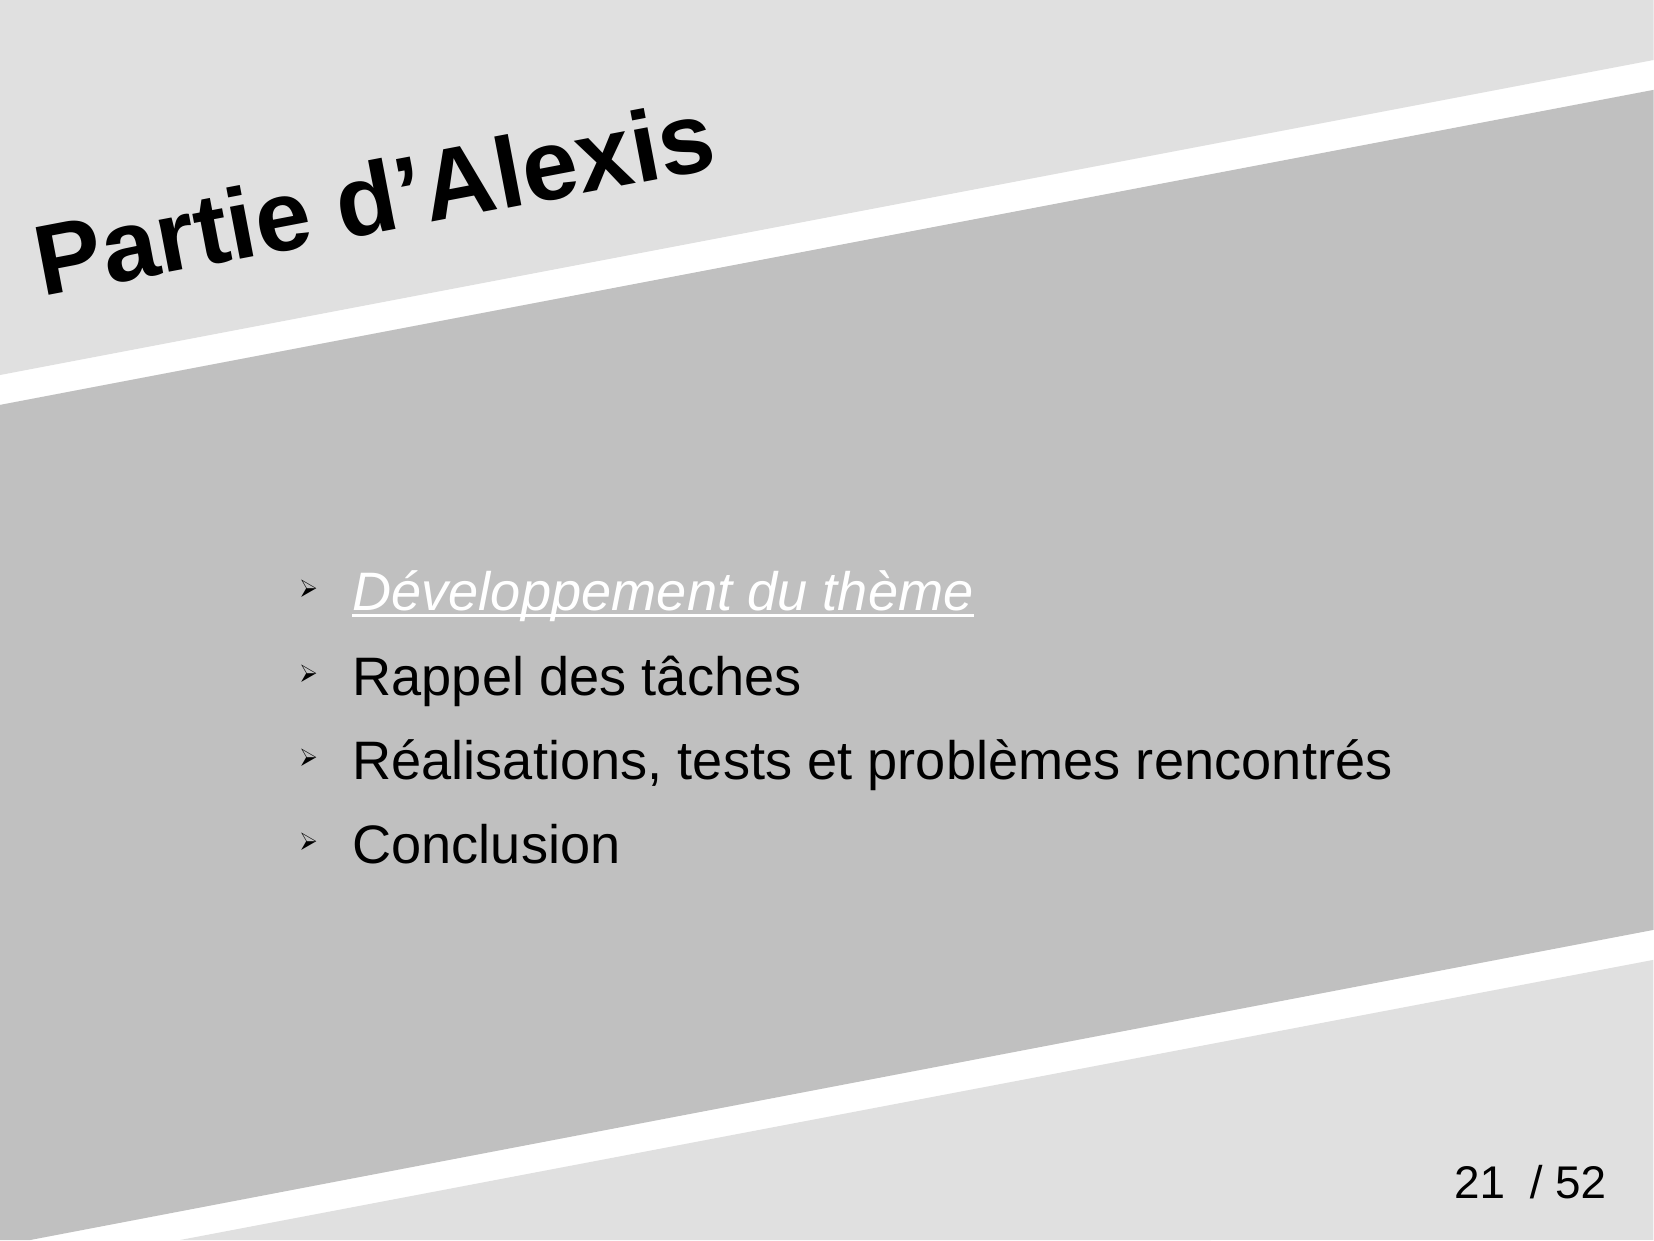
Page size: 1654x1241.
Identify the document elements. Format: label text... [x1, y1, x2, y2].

list Développement du thème Rappel des tâches Réalisations, tests et problèmes rencontrés Conclusion [281, 561, 1580, 1207]
title Partie d’Alexis [17, 0, 1518, 365]
